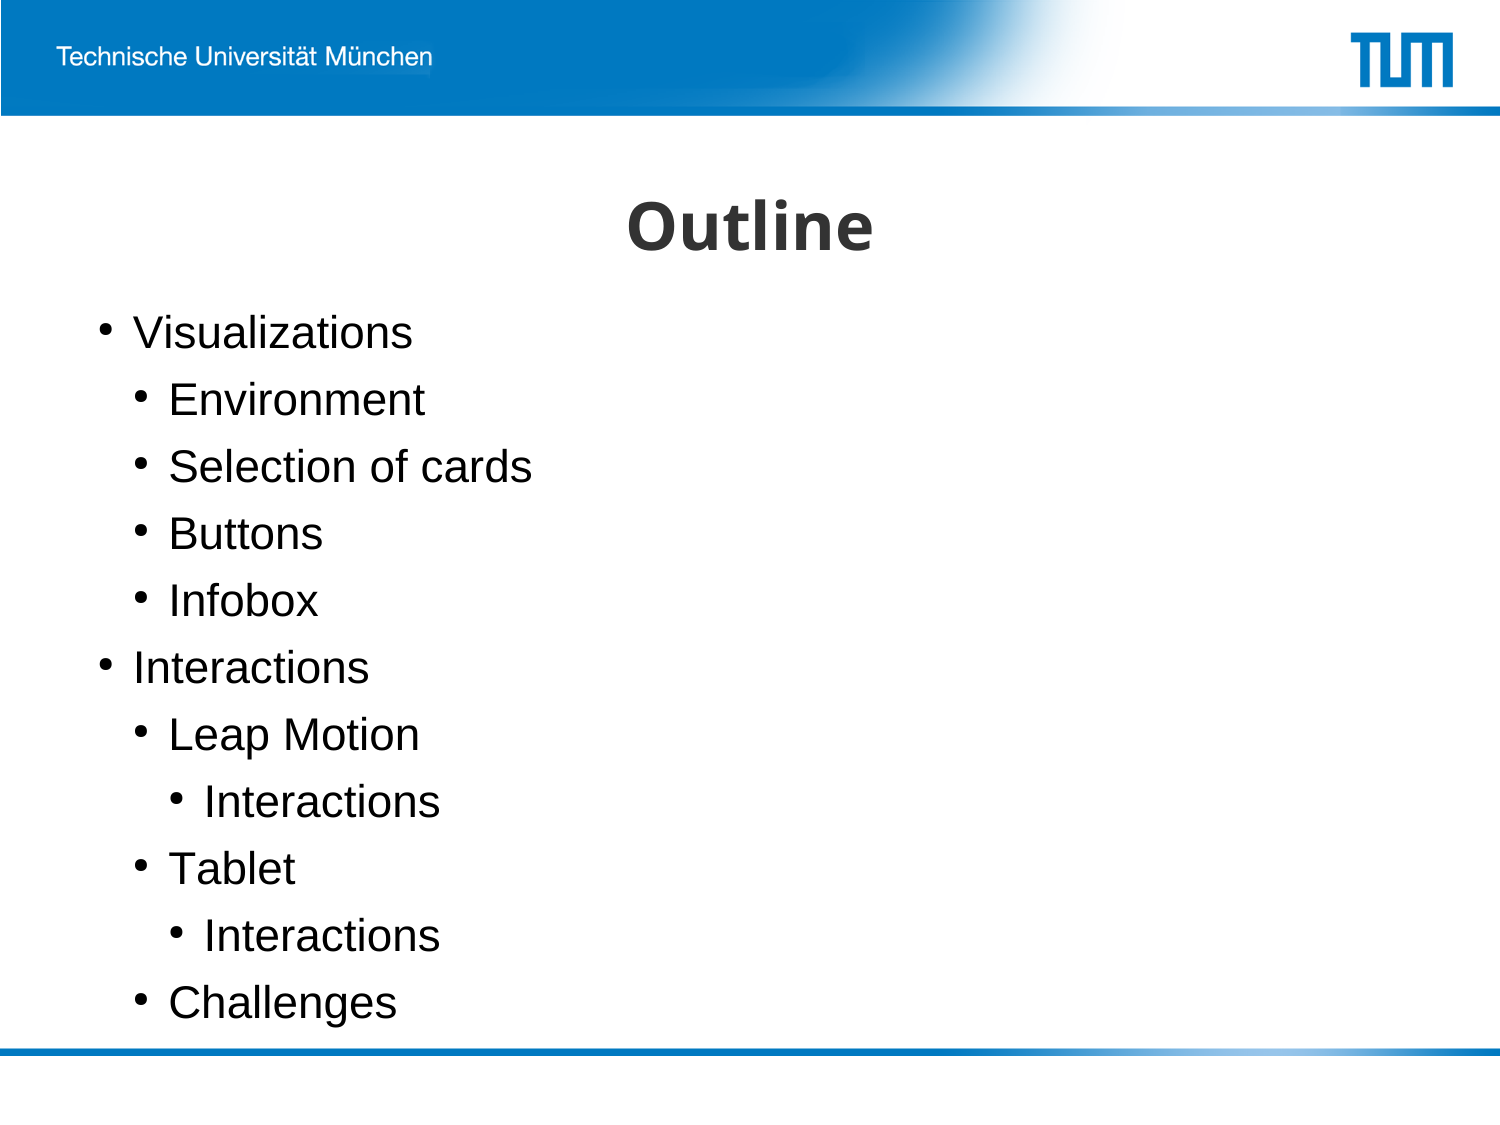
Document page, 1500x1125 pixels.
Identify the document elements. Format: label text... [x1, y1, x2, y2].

text_box Visualizations Environment Selection of cards Buttons Infobox Interactions Leap Motion Interactions Tablet Interactions Challenges [82, 295, 1418, 1036]
picture [0, 0, 1500, 1125]
text_box Outline [53, 125, 1447, 324]
